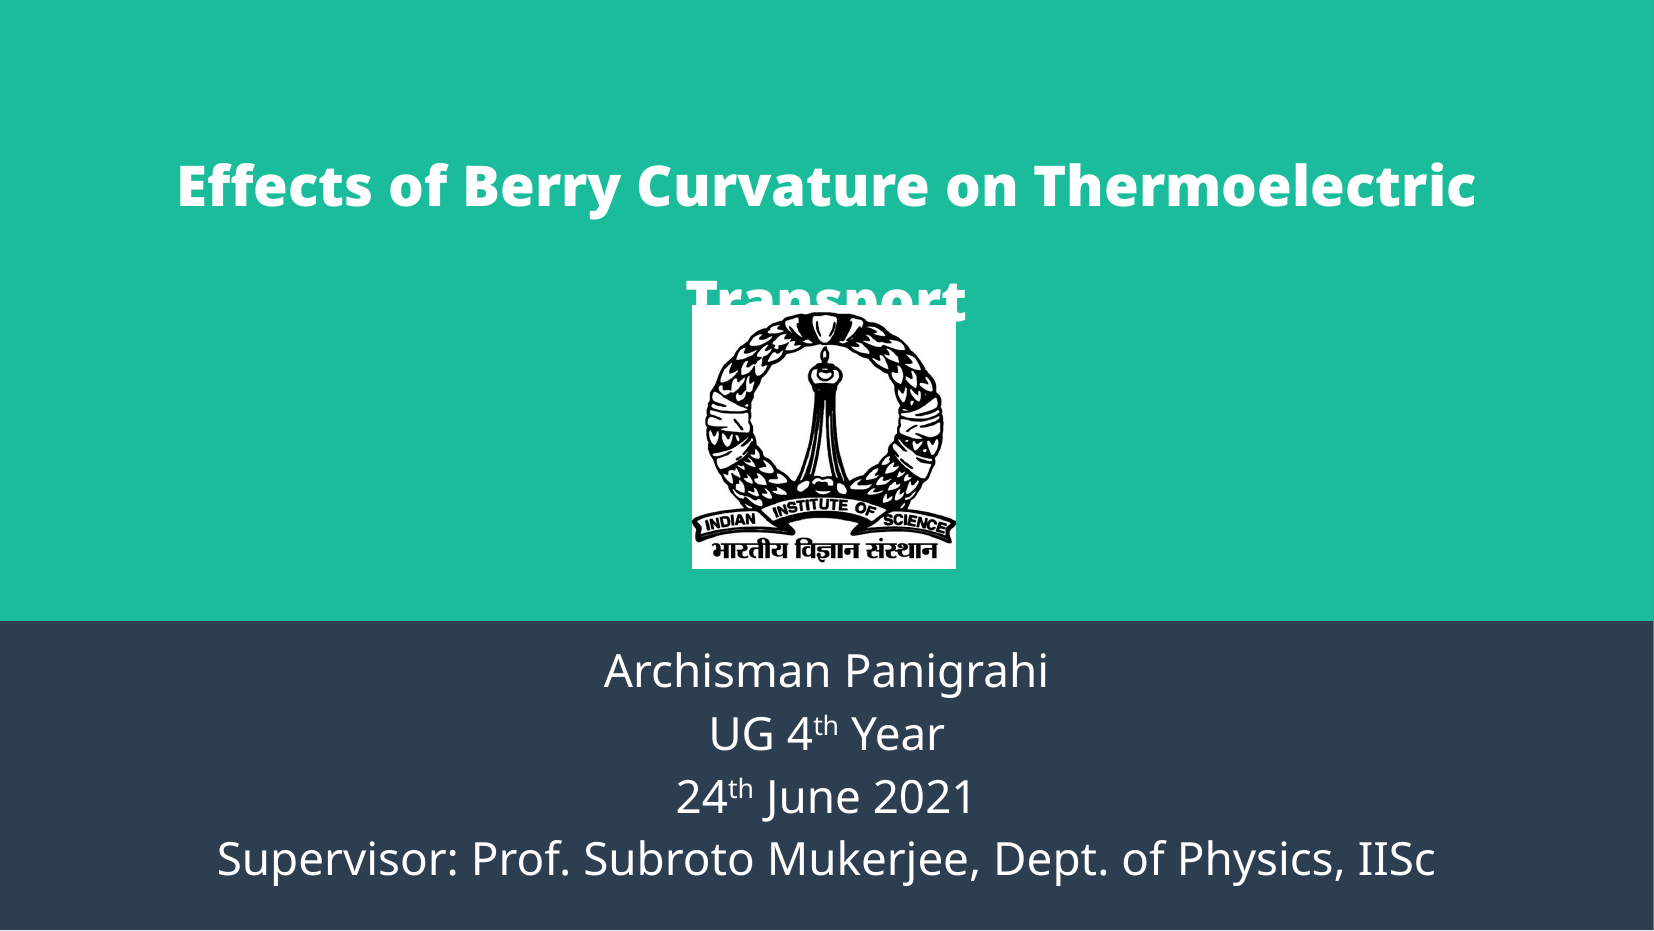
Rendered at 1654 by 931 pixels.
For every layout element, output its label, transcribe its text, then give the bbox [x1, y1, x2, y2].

subtitle Archisman Panigrahi UG 4th Year 24th June 2021 Supervisor: Prof. Subroto Mukerjee, Dept. of Physics, IISc [59, 633, 1595, 895]
title Effects of Berry Curvature on Thermoelectric Transport [59, 162, 1595, 283]
picture [692, 305, 956, 569]
